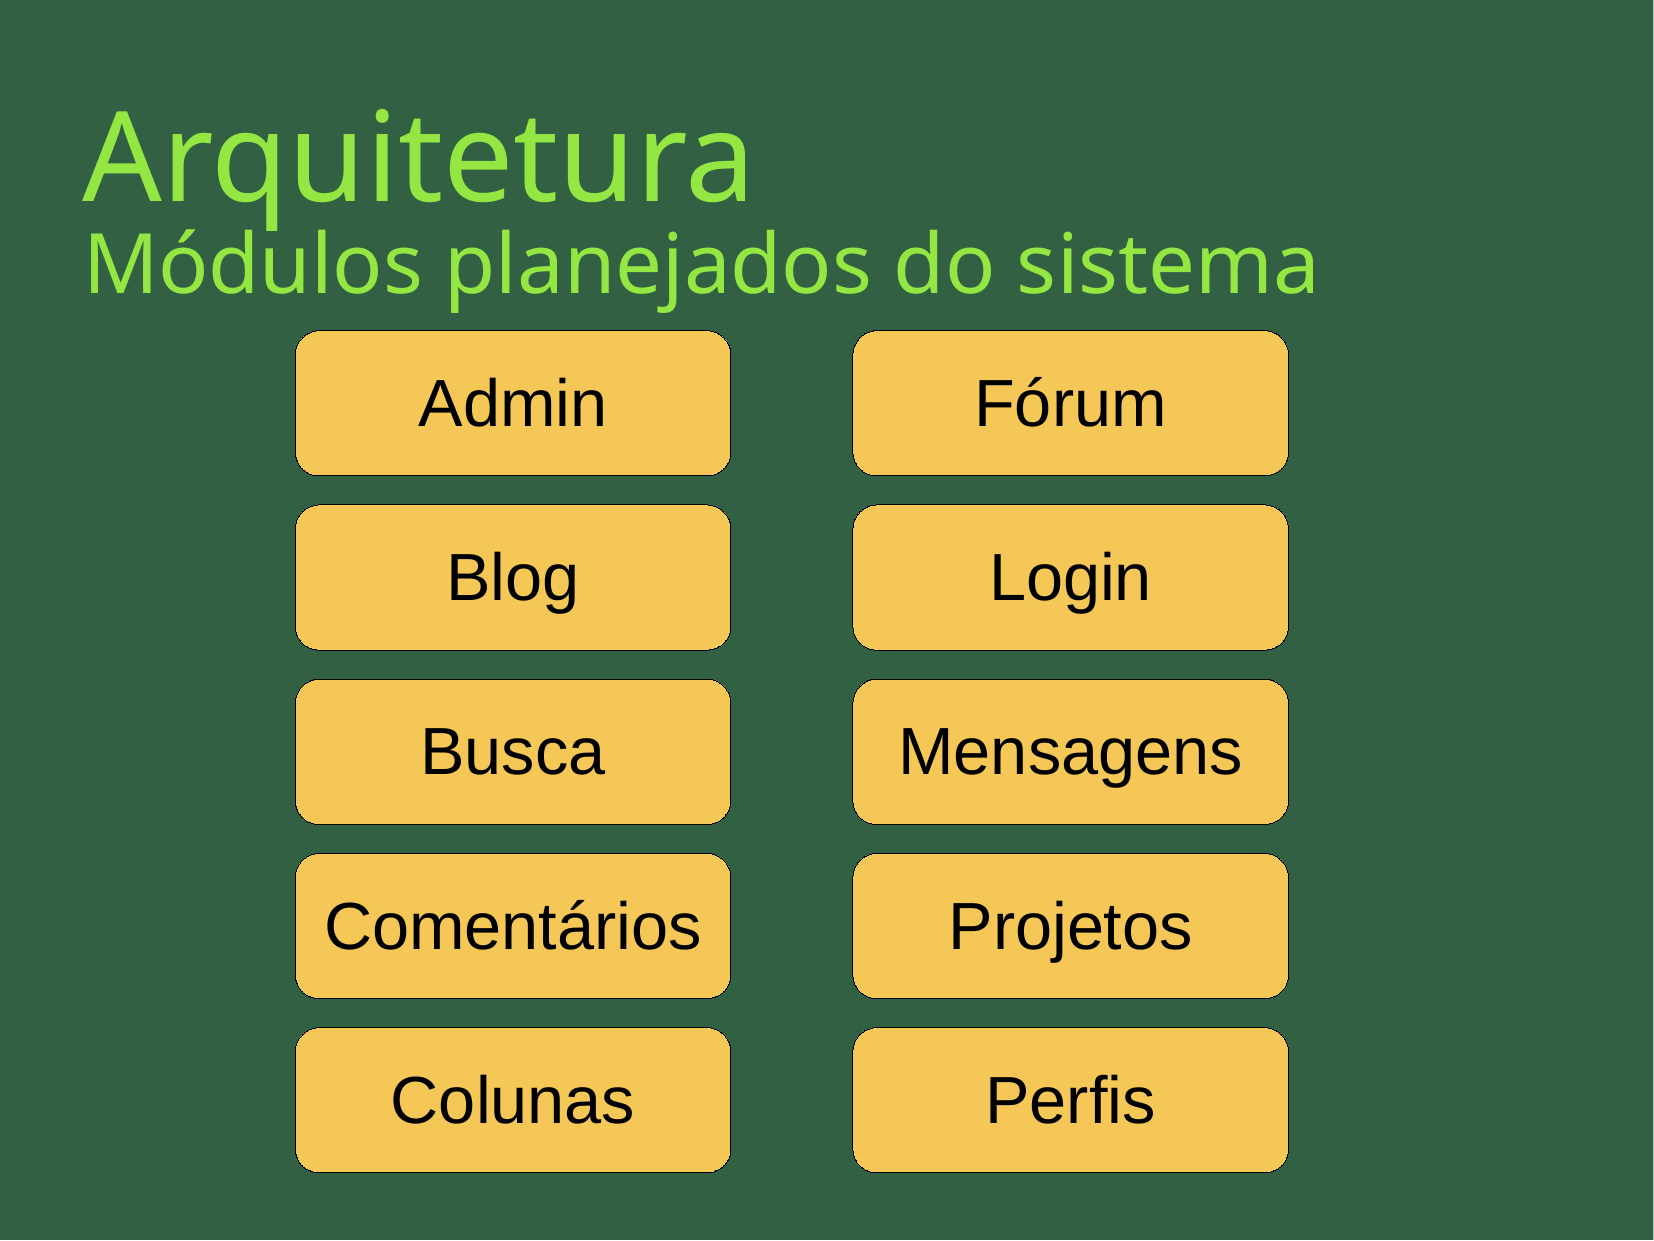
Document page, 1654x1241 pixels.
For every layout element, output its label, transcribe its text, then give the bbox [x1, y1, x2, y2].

text_box Login [852, 504, 1289, 651]
text_box Colunas [295, 1027, 731, 1173]
text_box Busca [295, 679, 731, 825]
title Módulos planejados do sistema [83, 183, 1572, 340]
text_box Blog [295, 504, 731, 651]
text_box Admin [295, 340, 731, 476]
text_box Projetos [852, 853, 1289, 999]
text_box Perfis [852, 1027, 1289, 1173]
title Arquitetura [82, 49, 1571, 257]
text_box Comentários [295, 853, 731, 999]
text_box Mensagens [852, 679, 1289, 825]
text_box Fórum [852, 340, 1289, 476]
